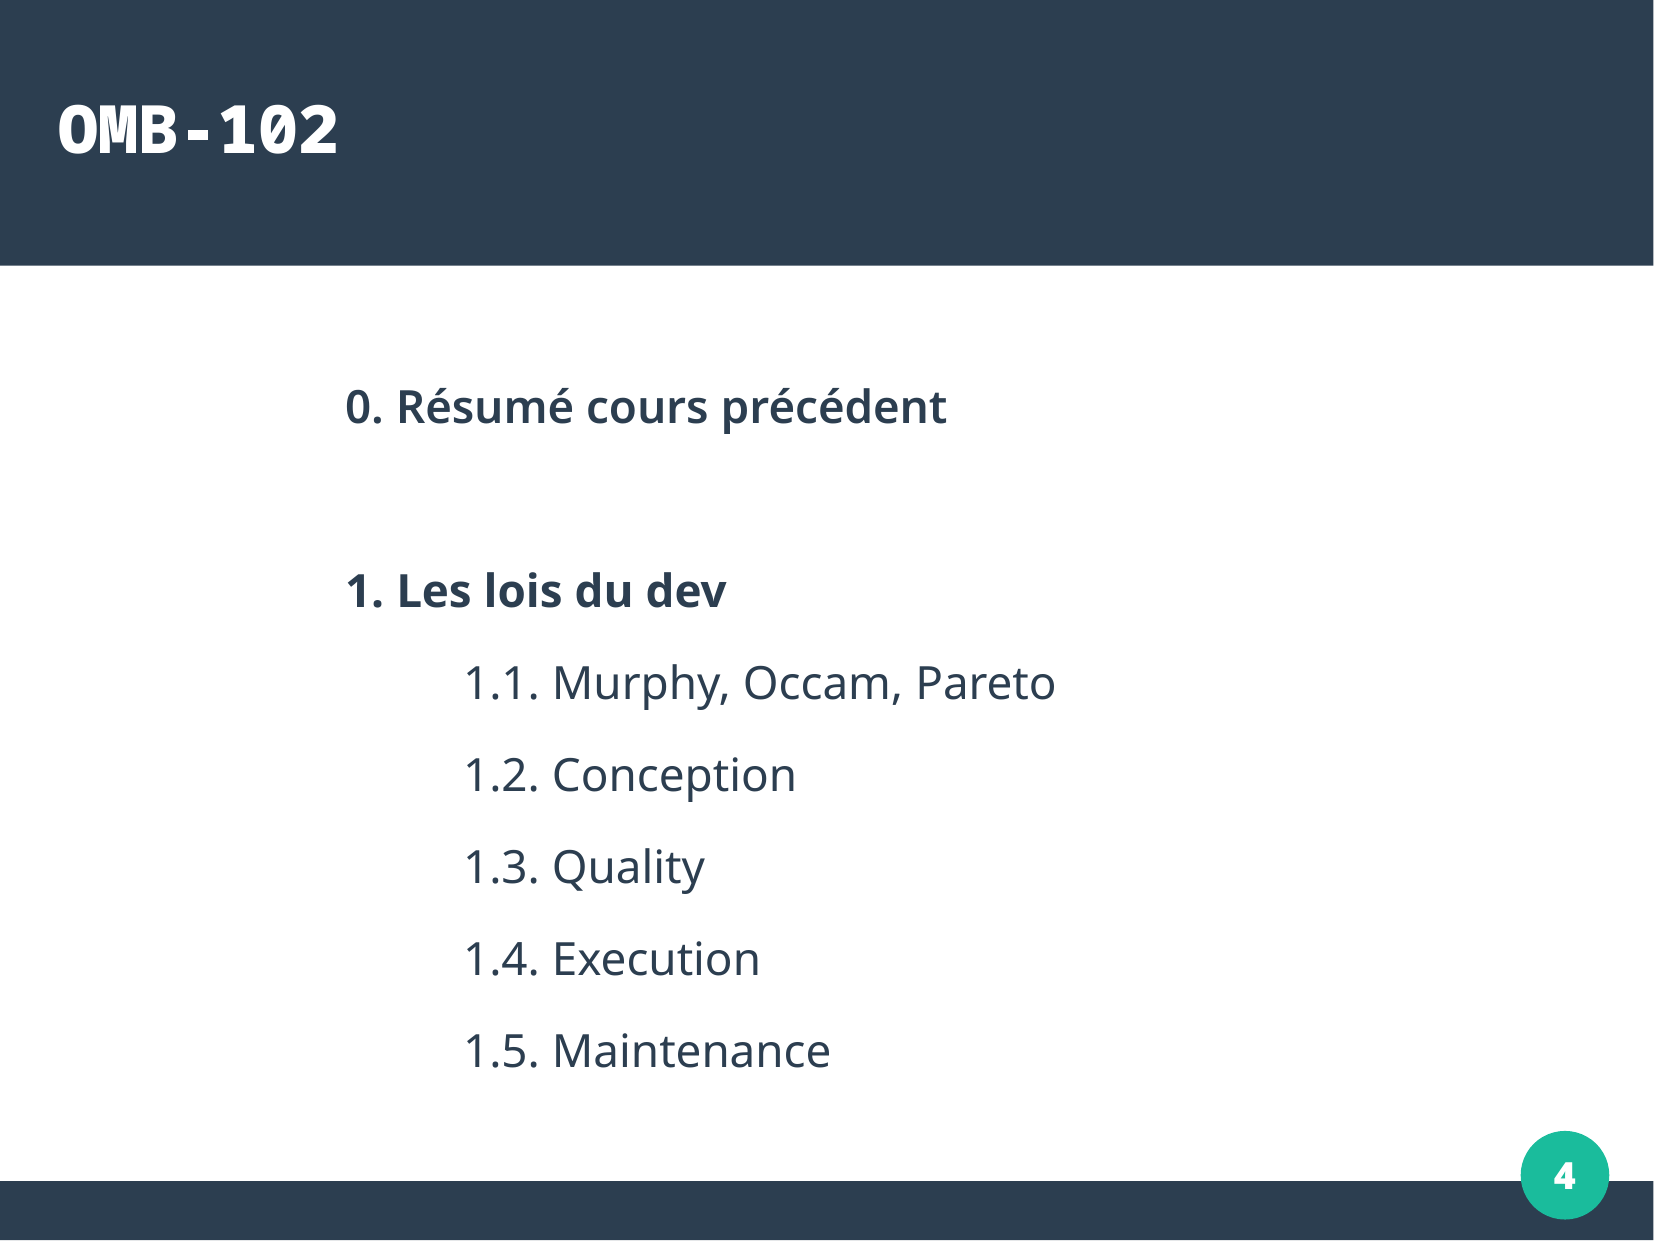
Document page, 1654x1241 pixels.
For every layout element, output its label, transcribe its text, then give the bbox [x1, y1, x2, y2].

title OMB-102 [59, 49, 1595, 207]
list 0. Résumé cours précédent 1. Les lois du dev 1.1. Murphy, Occam, Pareto 1.2. Conception 1.3. Quality 1.4. Execution 1.5. Maintenance [345, 270, 1654, 1186]
